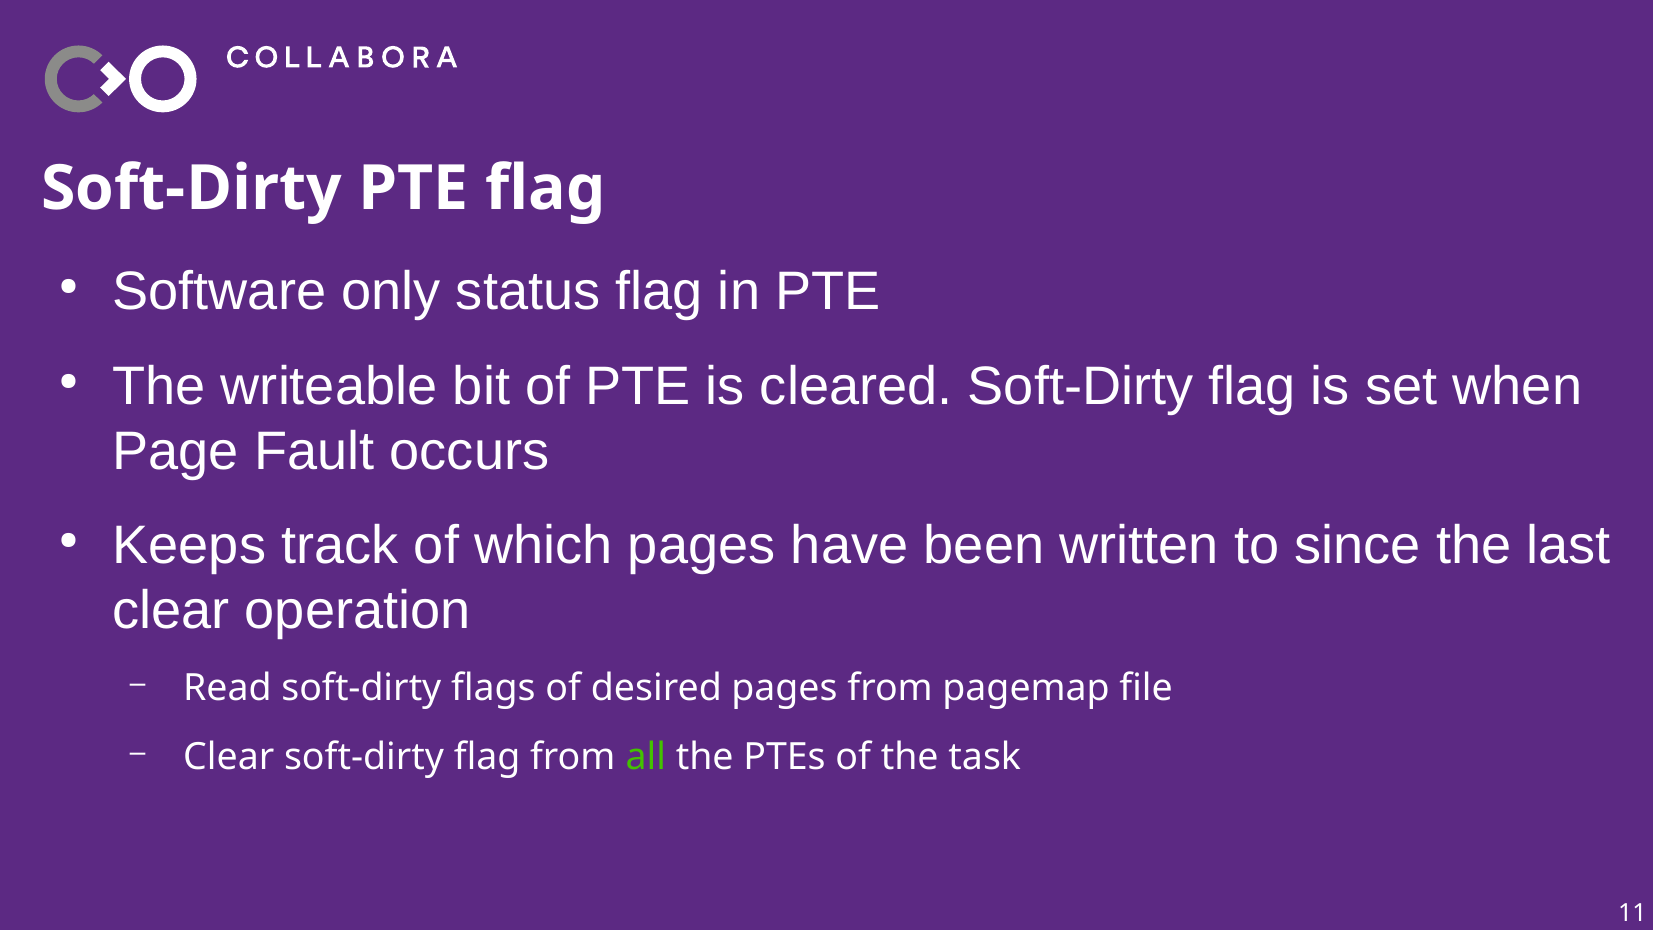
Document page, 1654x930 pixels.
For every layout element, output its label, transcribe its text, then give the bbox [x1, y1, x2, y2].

list Software only status flag in PTE The writeable bit of PTE is cleared. Soft-Dirty flag is set when Page Fault occurs Keeps track of which pages have been written to since the last clear operation Read soft-dirty flags of desired pages from pagemap file Clear soft-dirty flag from all the PTEs of the task [41, 255, 1614, 780]
title Soft-Dirty PTE flag [41, 146, 1614, 255]
